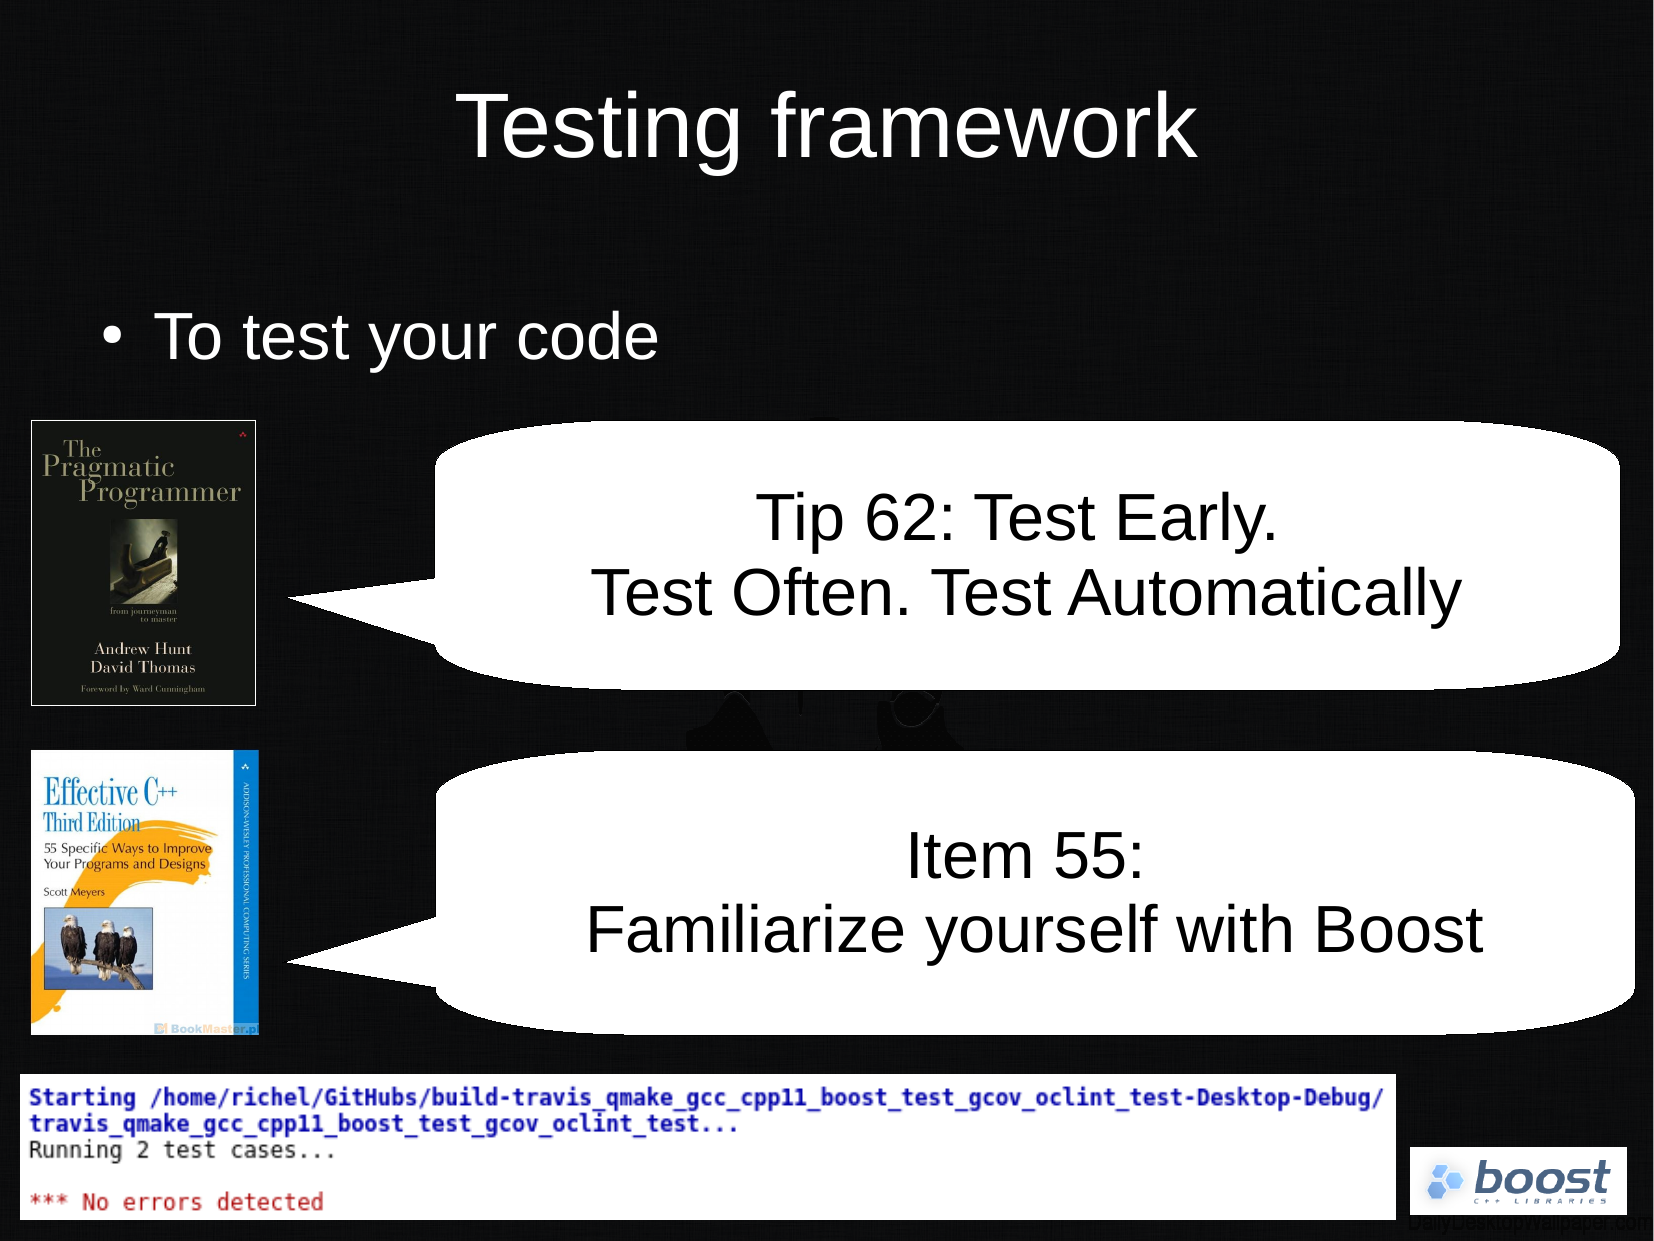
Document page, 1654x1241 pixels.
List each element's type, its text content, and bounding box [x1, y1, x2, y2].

text_box Item 55: Familiarize yourself with Boost [282, 750, 1636, 1036]
text_box Tip 62: Test Early. Test Often. Test Automatically [285, 420, 1621, 691]
title Testing framework [389, 47, 1264, 205]
picture [0, 0, 1654, 1241]
list To test your code [82, 299, 1571, 1241]
